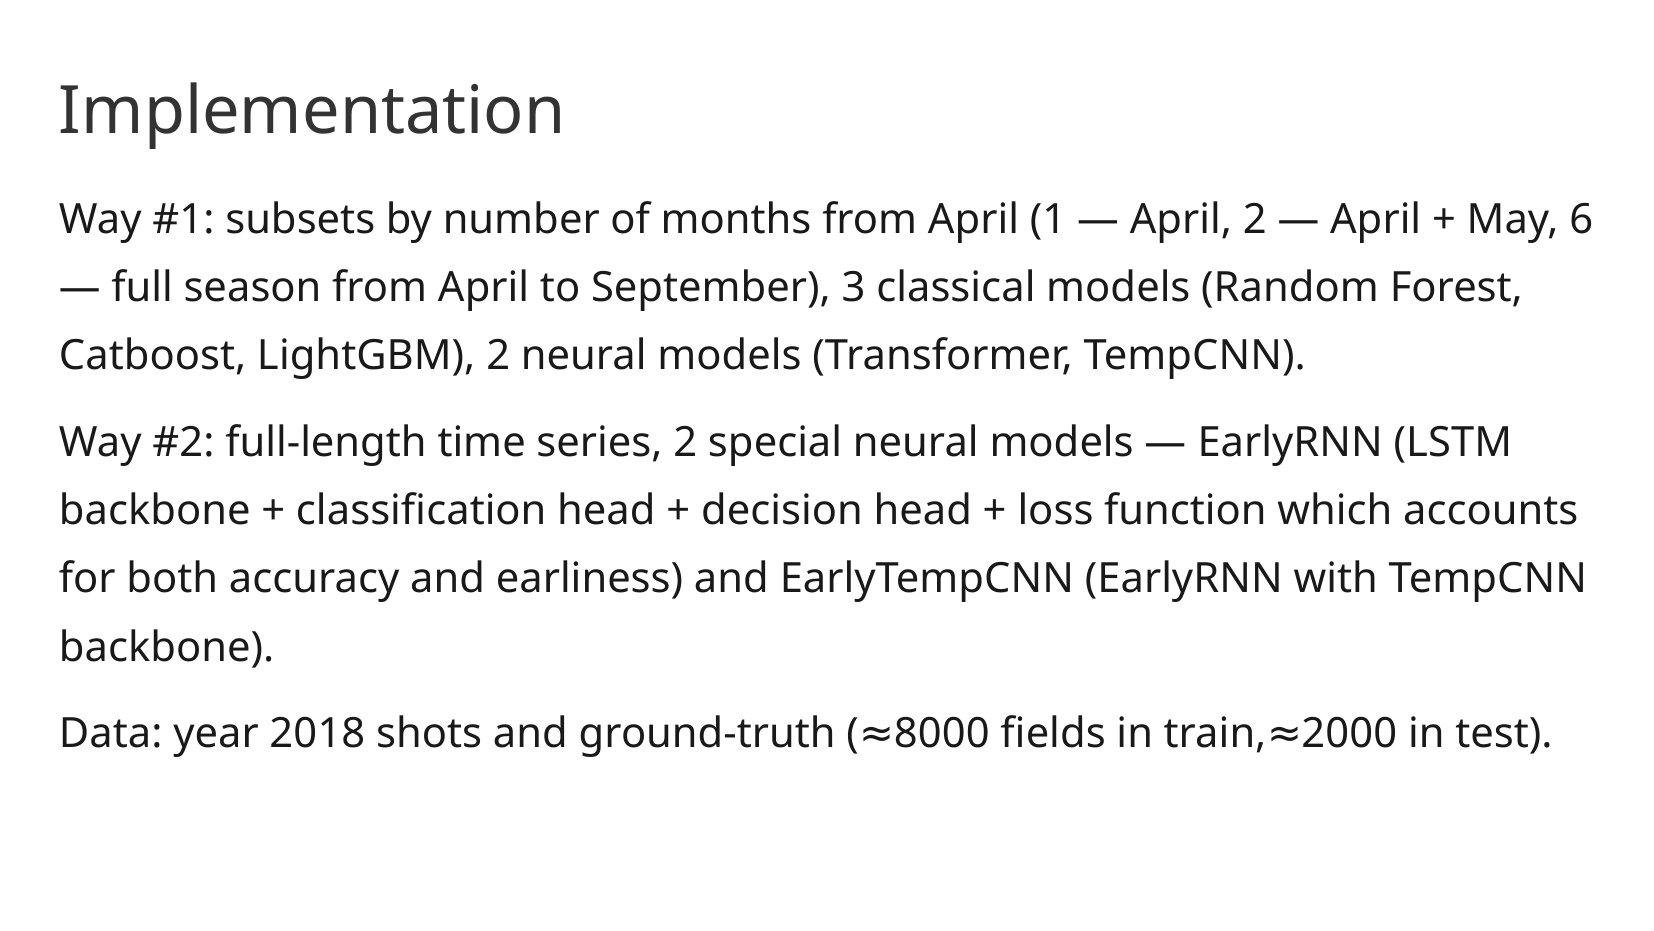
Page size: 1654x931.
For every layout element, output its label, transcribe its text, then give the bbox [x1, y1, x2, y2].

title Implementation [59, 53, 1595, 154]
list Way #1: subsets by number of months from April (1 — April, 2 — April + May, 6 — full season from April to September), 3 classical models (Random Forest, Catboost, LightGBM), 2 neural models (Transformer, TempCNN). Way #2: full-length time series, 2 special neural models — EarlyRNN (LSTM backbone + classification head + decision head + loss function which accounts for both accuracy and earliness) and EarlyTempCNN (EarlyRNN with TempCNN backbone). Data: year 2018 shots and ground-truth (≈8000 fields in train,≈2000 in test). [59, 177, 1595, 886]
